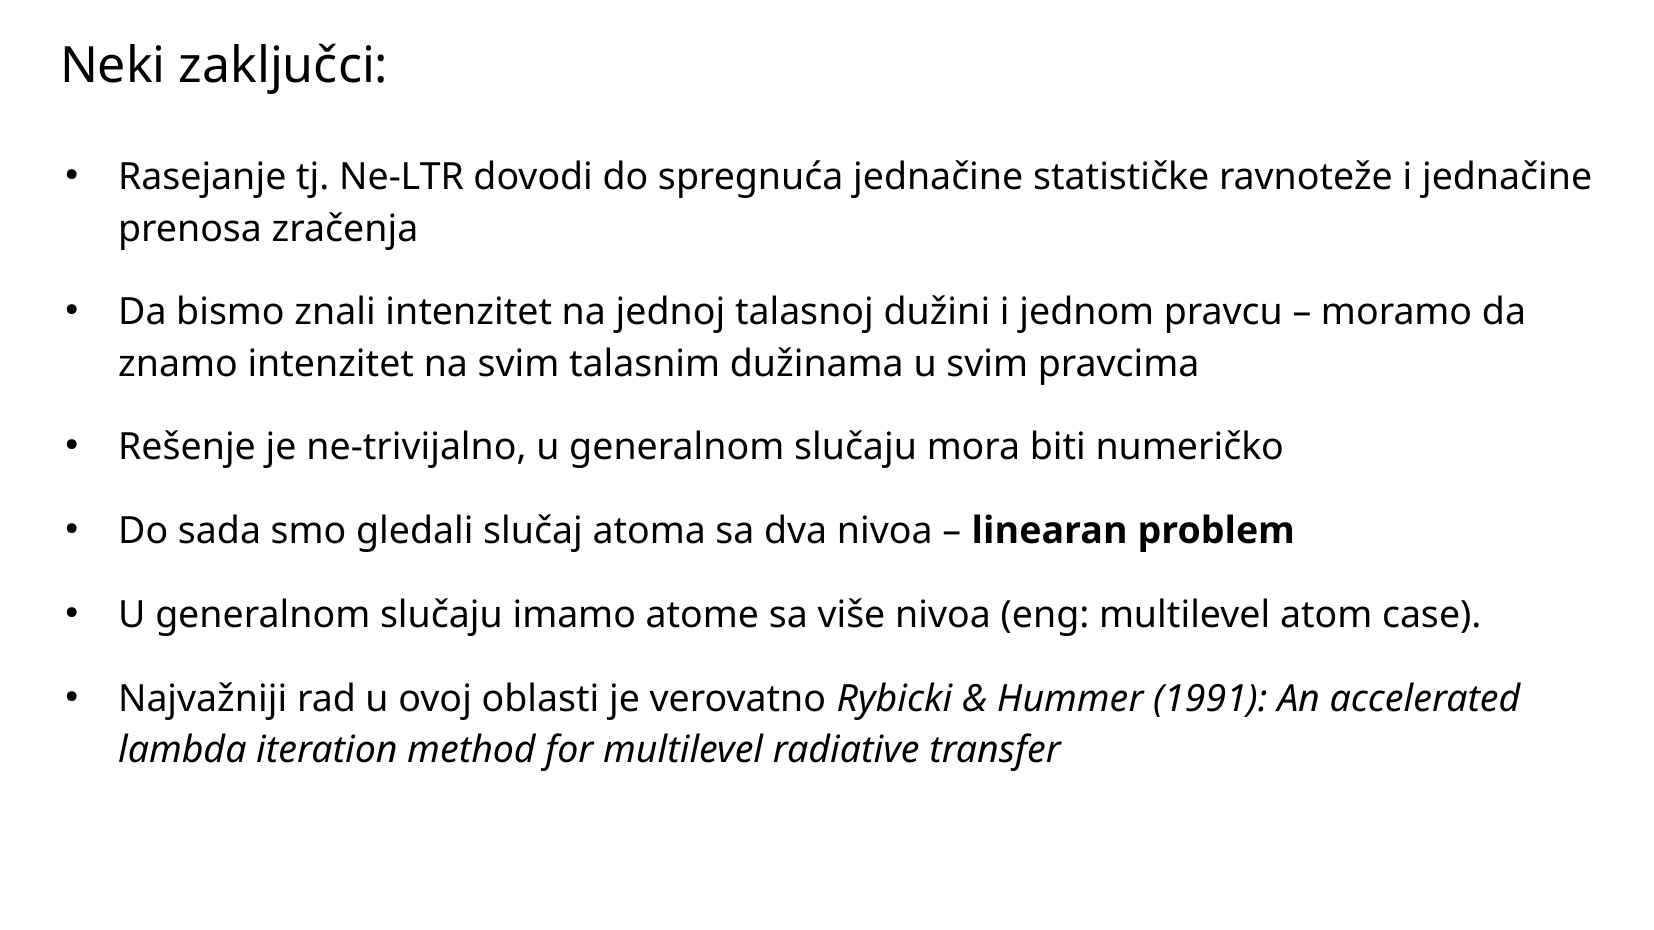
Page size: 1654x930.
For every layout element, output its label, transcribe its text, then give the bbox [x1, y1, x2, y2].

list Rasejanje tj. Ne-LTR dovodi do spregnuća jednačine statističke ravnoteže i jednačine prenosa zračenja Da bismo znali intenzitet na jednoj talasnoj dužini i jednom pravcu – moramo da znamo intenzitet na svim talasnim dužinama u svim pravcima Rešenje je ne-trivijalno, u generalnom slučaju mora biti numeričko Do sada smo gledali slučaj atoma sa dva nivoa – linearan problem U generalnom slučaju imamo atome sa više nivoa (eng: multilevel atom case). Najvažniji rad u ovoj oblasti je verovatno Rybicki & Hummer (1991): An accelerated lambda iteration method for multilevel radiative transfer [47, 149, 1612, 825]
title Neki zaključci: [59, 13, 1648, 113]
